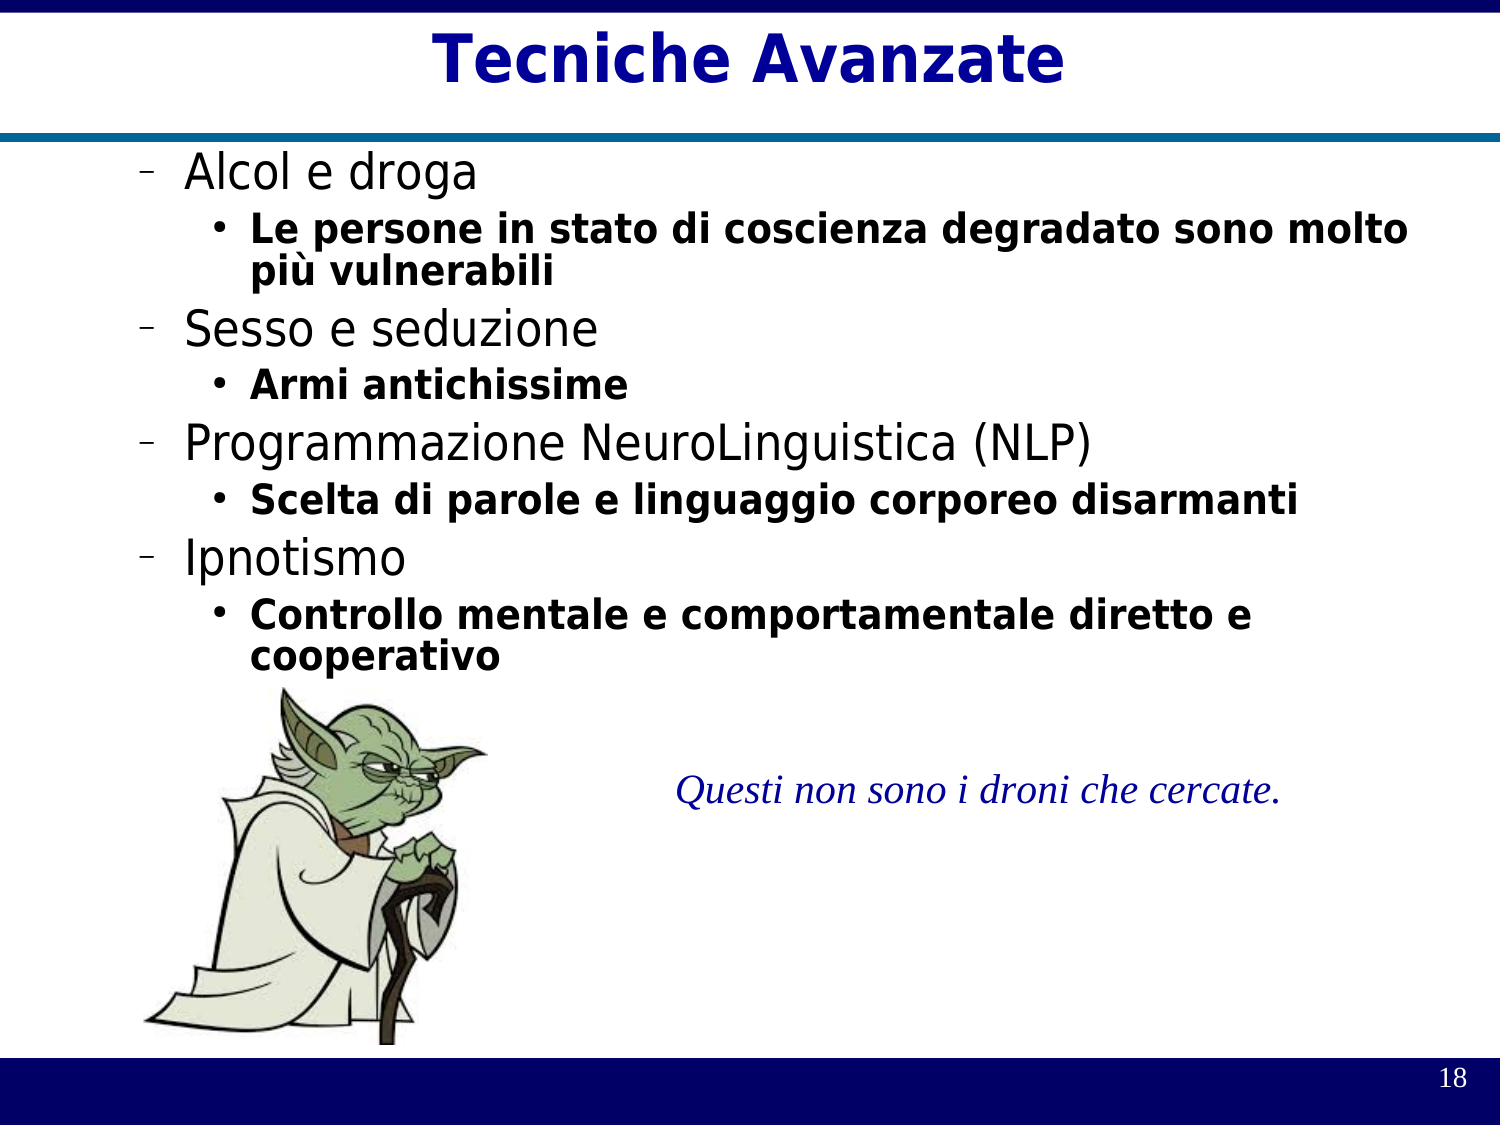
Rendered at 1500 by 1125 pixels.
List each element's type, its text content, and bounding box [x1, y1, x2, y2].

picture [143, 687, 488, 1046]
text_box Questi non sono i droni che cercate. [674, 772, 1280, 819]
list Alcol e droga Le persone in stato di coscienza degradato sono molto più vulnerabili Sesso e seduzione Armi antichissime Programmazione NeuroLinguistica (NLP) Scelta di parole e linguaggio corporeo disarmanti Ipnotismo Controllo mentale e comportamentale diretto e cooperativo [62, 149, 1438, 803]
title Tecniche Avanzate [62, 0, 1438, 126]
